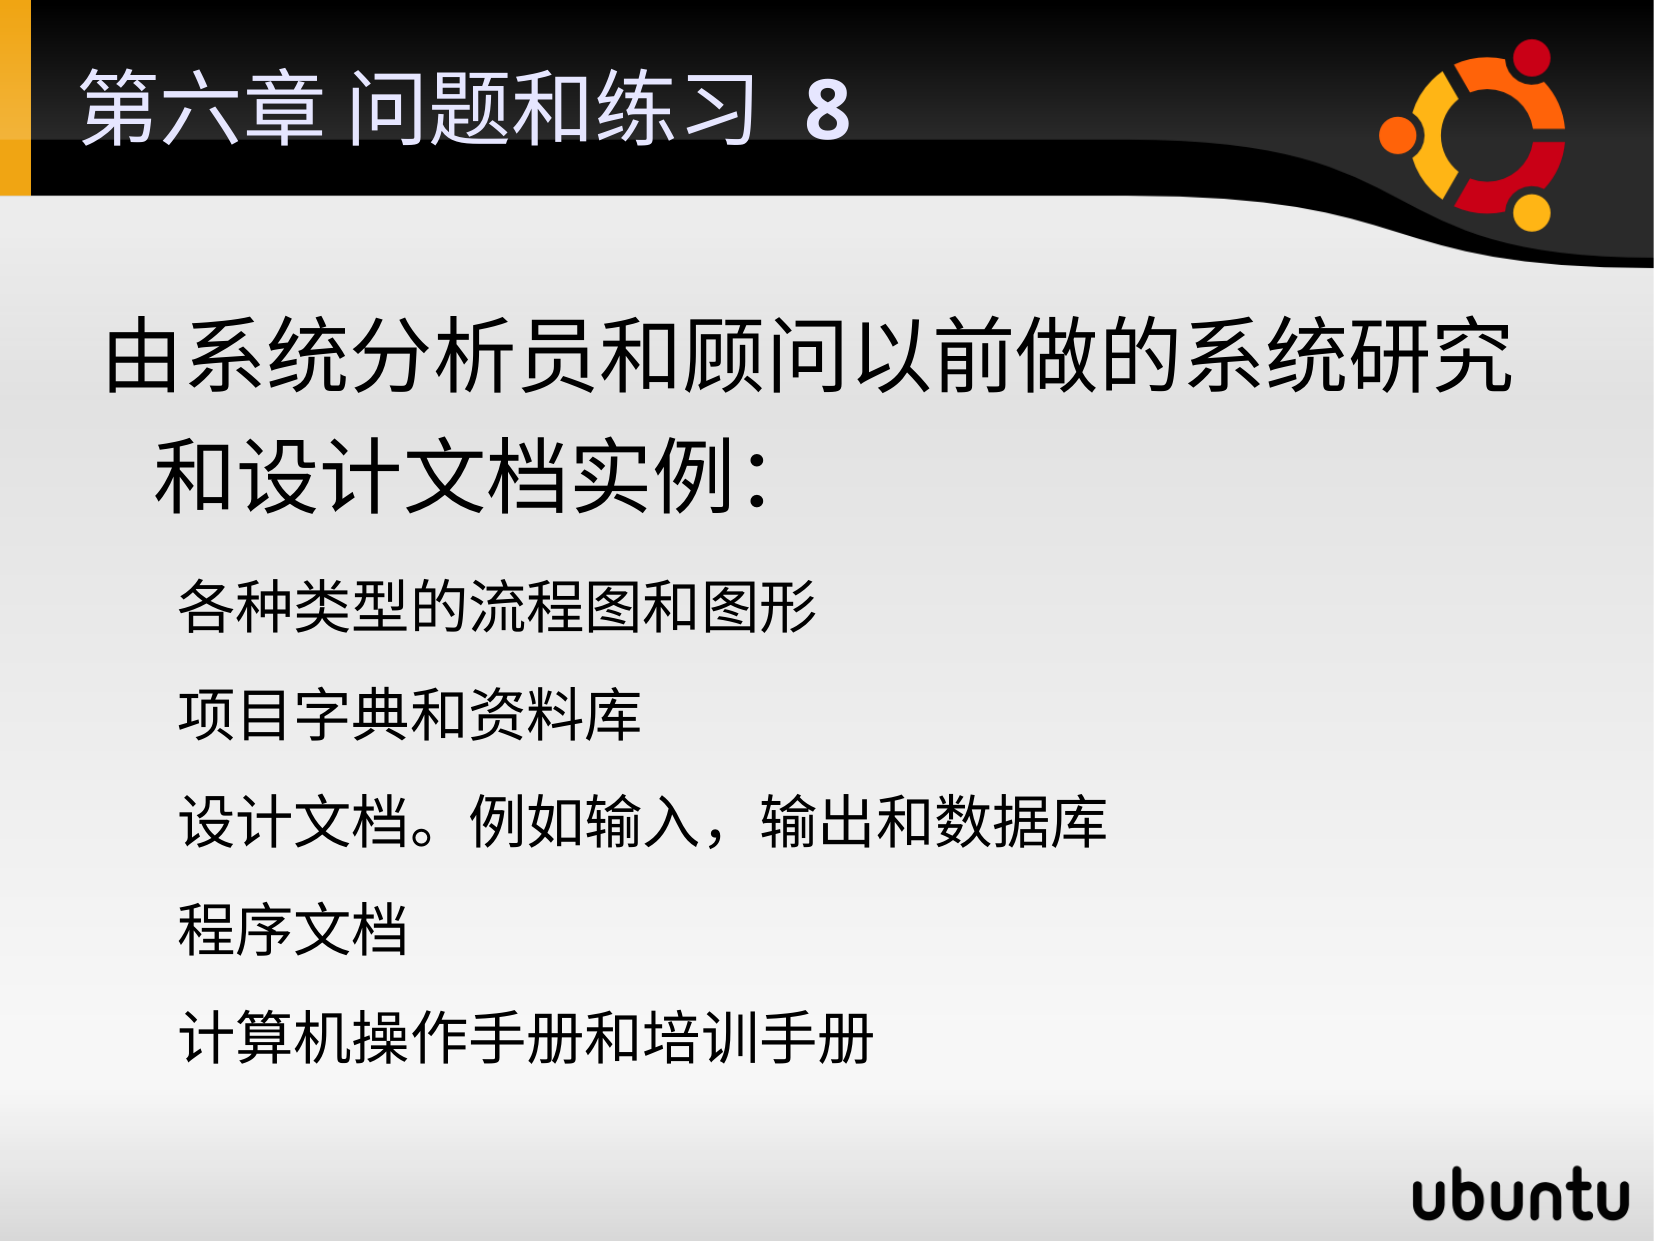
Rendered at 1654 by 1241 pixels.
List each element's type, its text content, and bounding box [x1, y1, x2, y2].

title 第六章 问题和练习 8 [76, 7, 1565, 200]
list 由系统分析员和顾问以前做的系统研究和设计文档实例： 各种类型的流程图和图形 项目字典和资料库 设计文档。例如输入，输出和数据库 程序文档 计算机操作手册和培训手册 [82, 290, 1571, 1094]
picture [0, 0, 1654, 1241]
